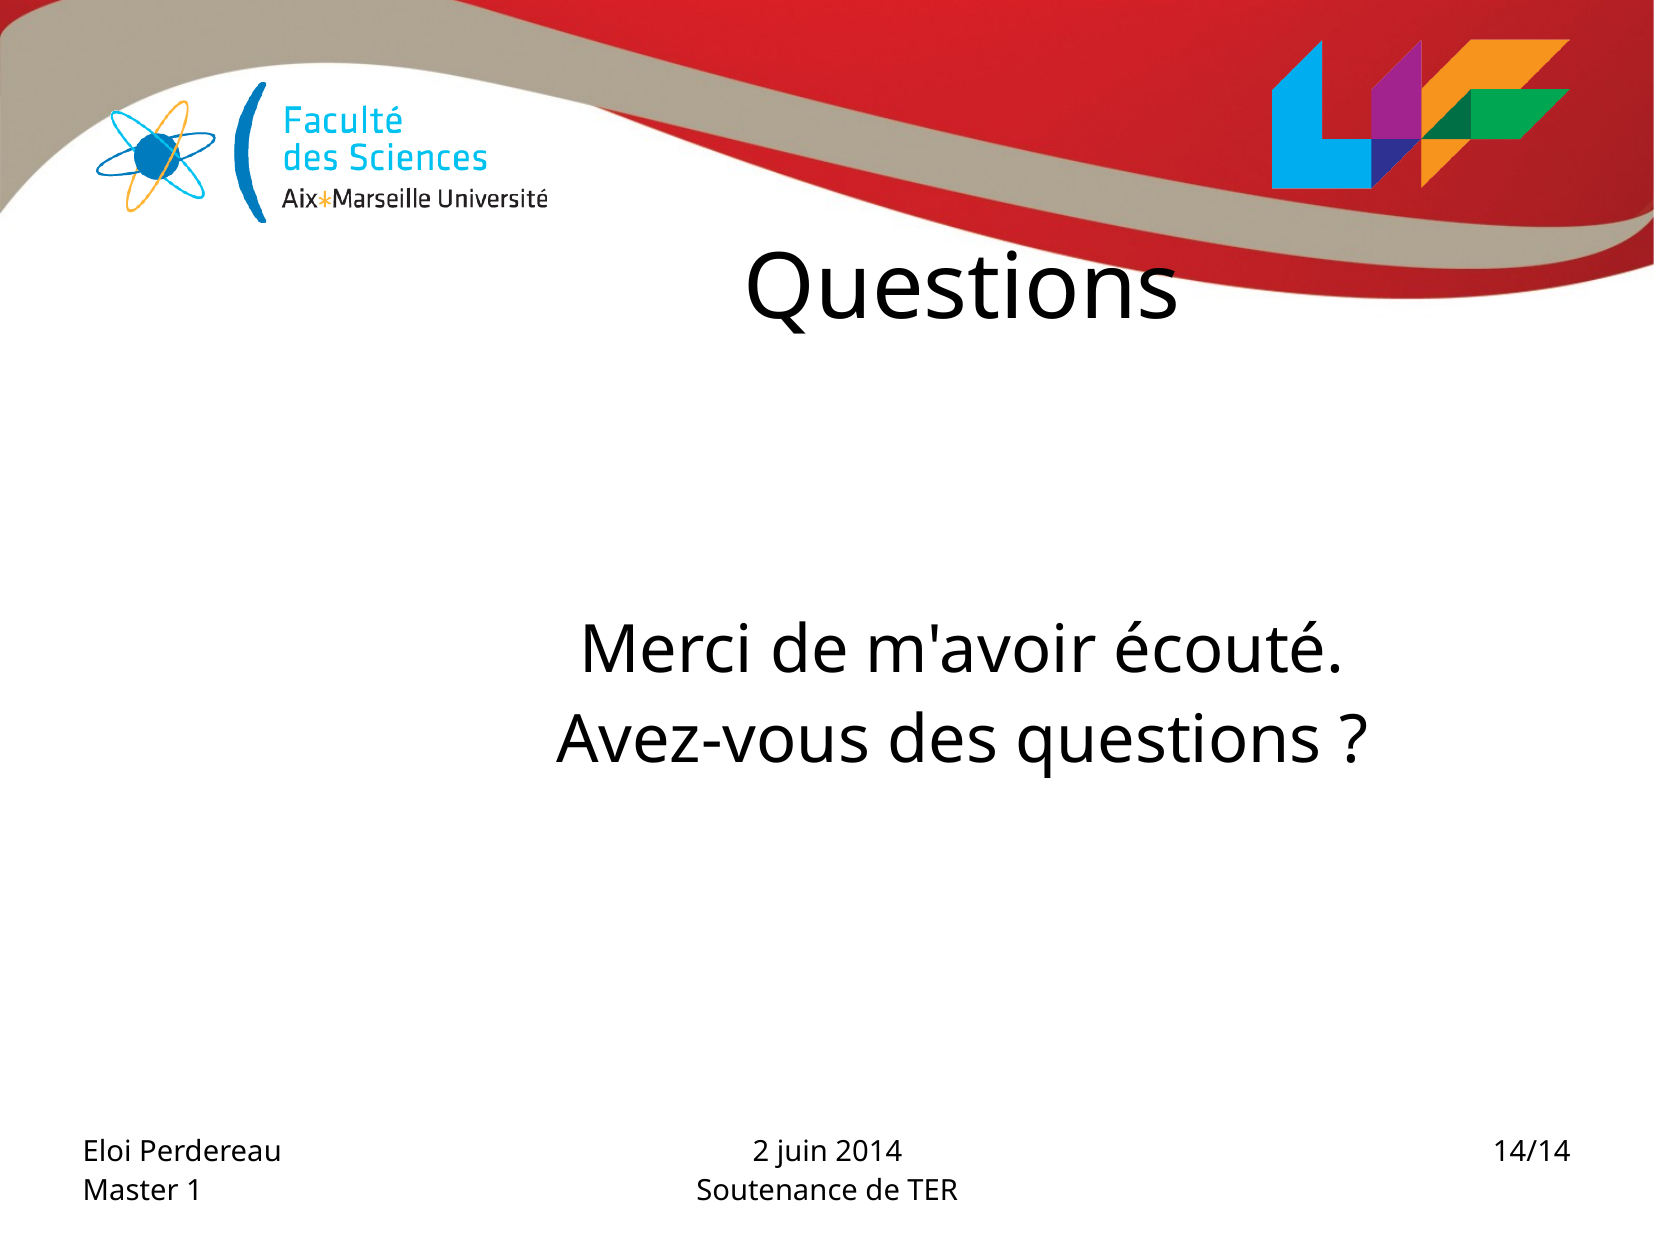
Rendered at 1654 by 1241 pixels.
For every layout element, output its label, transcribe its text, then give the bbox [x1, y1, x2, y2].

subtitle Merci de m'avoir écouté. Avez-vous des questions ? [354, 331, 1571, 1052]
title Questions [354, 212, 1571, 331]
picture [0, 0, 1654, 1241]
